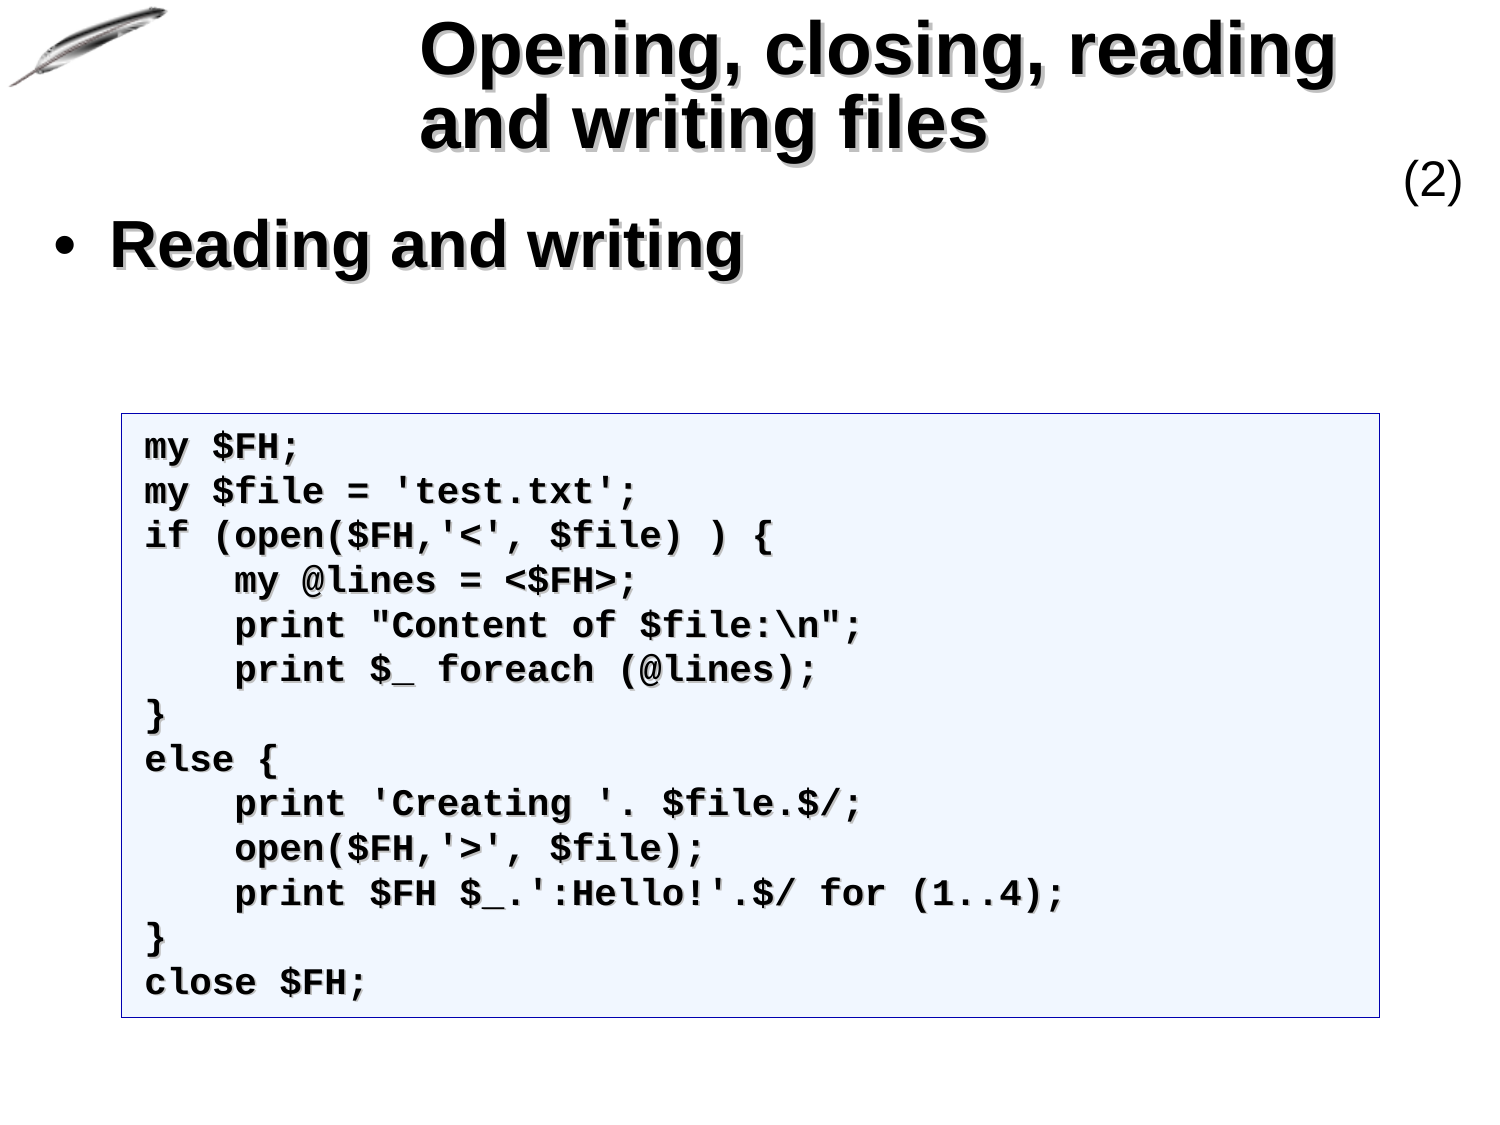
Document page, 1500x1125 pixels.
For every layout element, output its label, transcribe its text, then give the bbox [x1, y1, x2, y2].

title Opening, closing, reading and writing files [419, 0, 1459, 179]
list Reading and writing [53, 207, 1447, 1084]
text_box my $FH; my $file = 'test.txt'; if (open($FH,'<', $file) ) { my @lines = <$FH>; print "Content of $file:\n"; print $_ foreach (@lines); } else { print 'Creating '. $file.$/; open($FH,'>', $file); print $FH $_.':Hello!'.$/ for (1..4); } close $FH; [120, 413, 1380, 1018]
picture [5, 5, 173, 89]
text_box (2) [1388, 141, 1479, 213]
